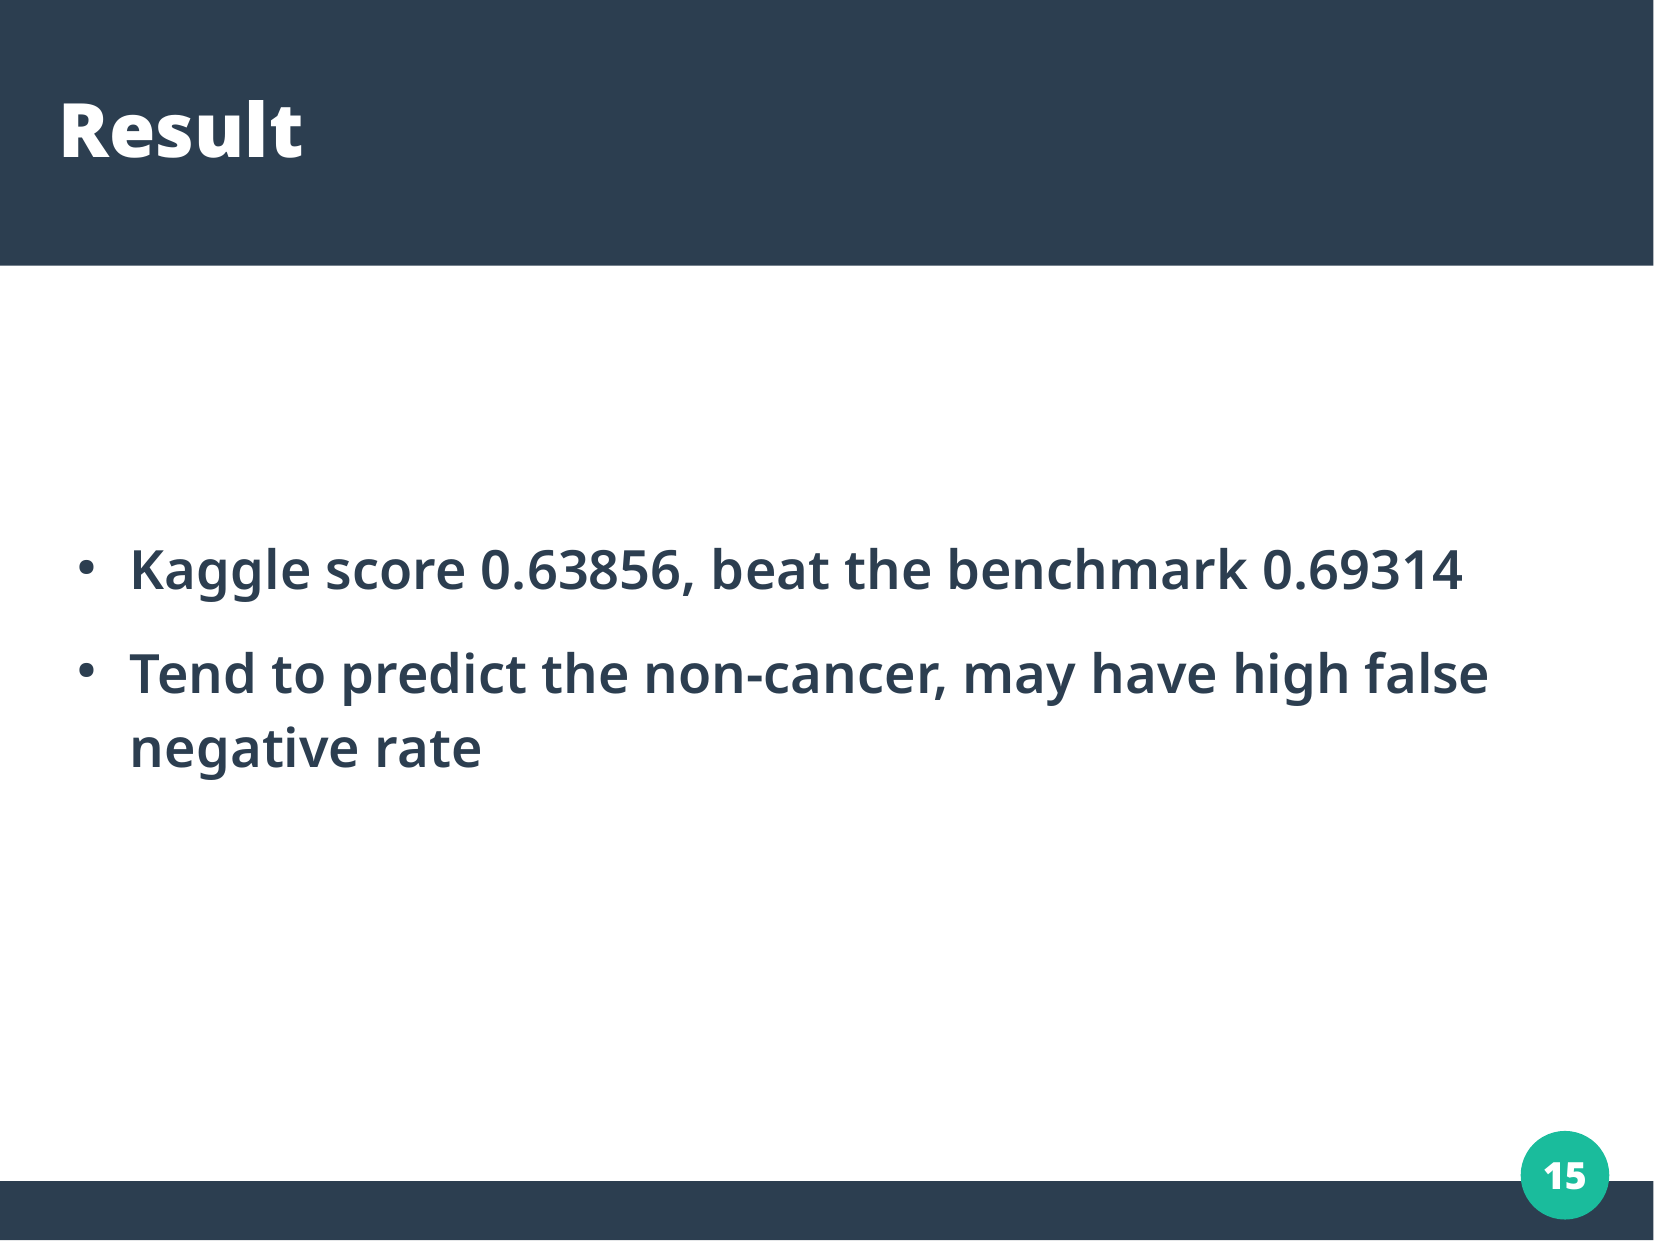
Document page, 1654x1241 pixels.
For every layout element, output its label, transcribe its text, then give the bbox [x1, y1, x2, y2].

title Result [59, 49, 1595, 207]
list Kaggle score 0.63856, beat the benchmark 0.69314 Tend to predict the non-cancer, may have high false negative rate [59, 324, 1595, 1152]
